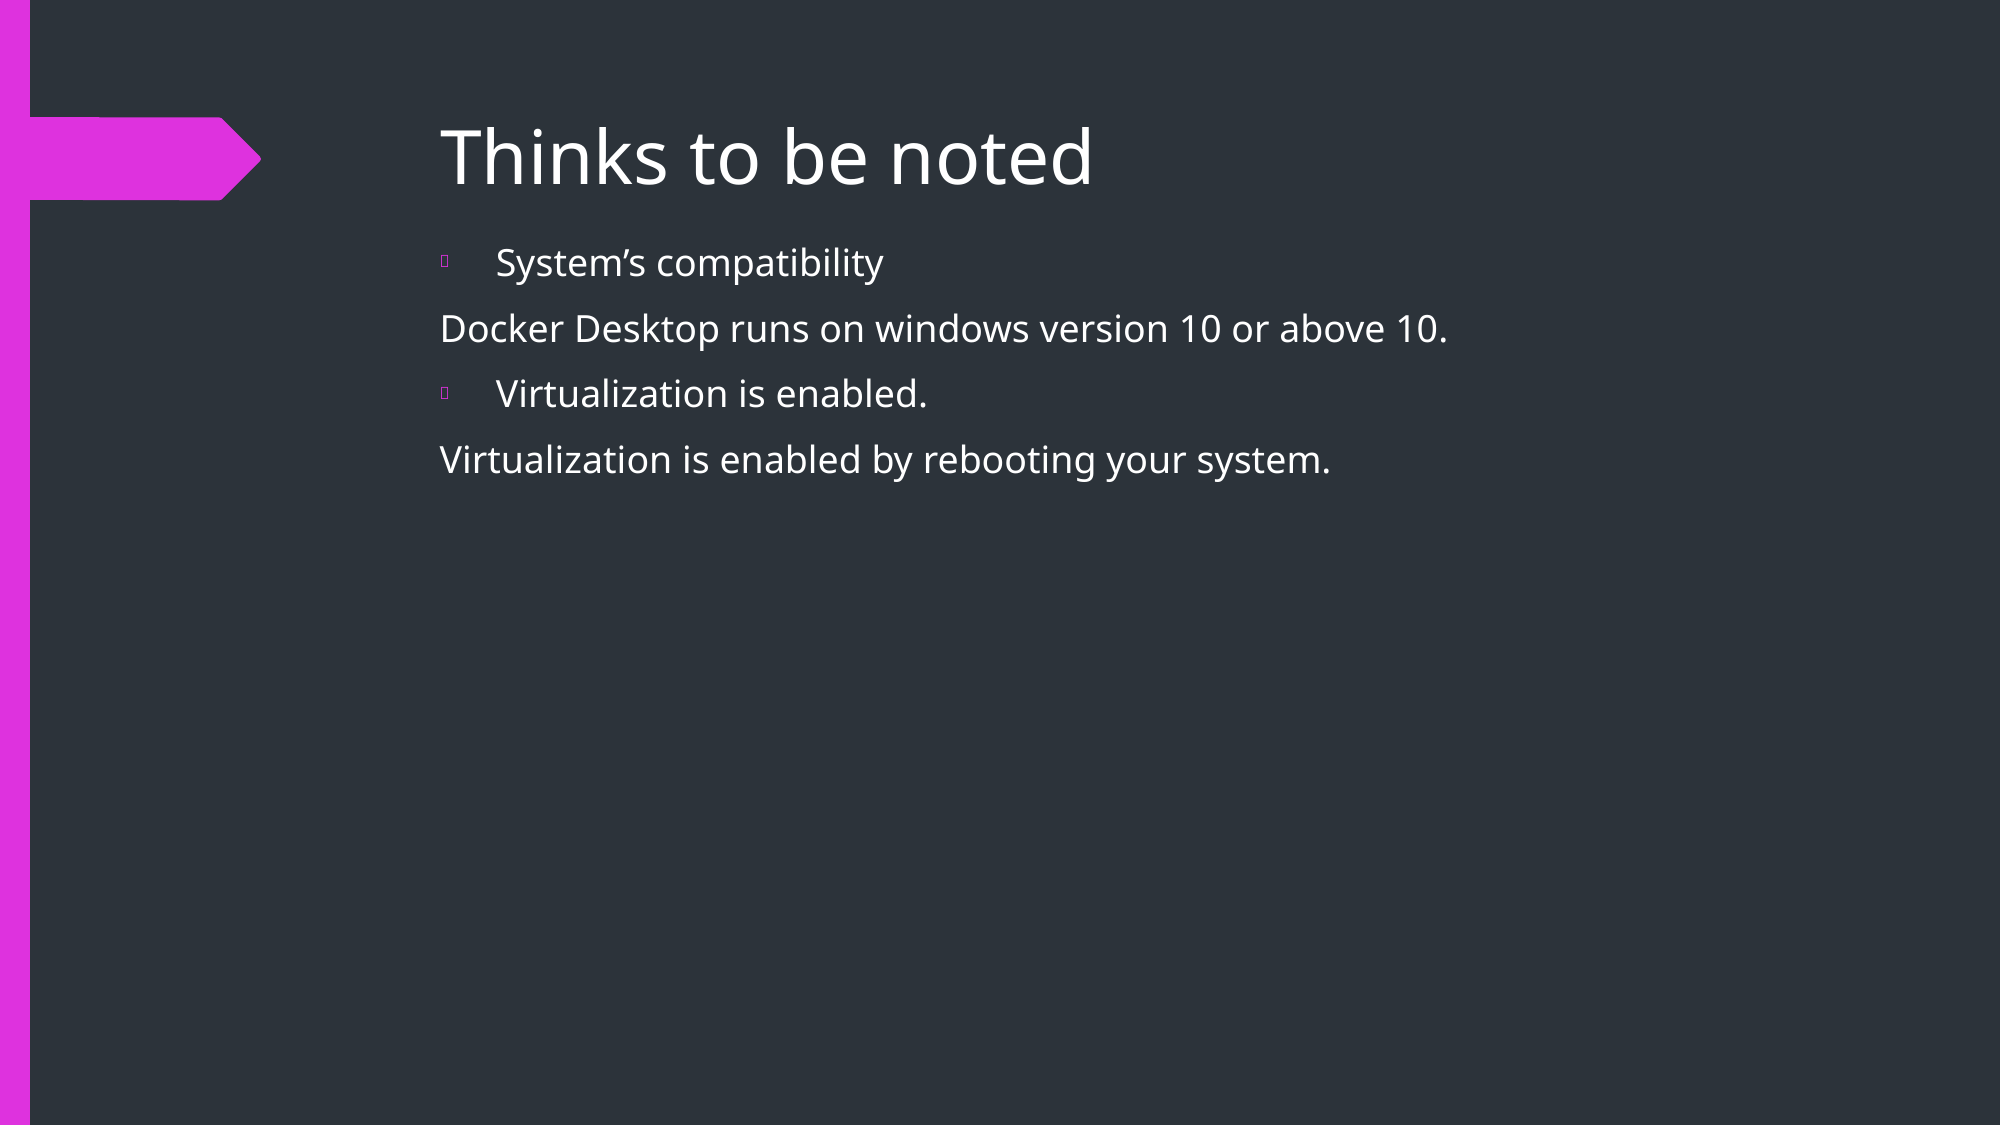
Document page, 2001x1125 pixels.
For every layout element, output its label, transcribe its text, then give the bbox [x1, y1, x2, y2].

title Thinks to be noted [425, 102, 1888, 231]
list System’s compatibility Docker Desktop runs on windows version 10 or above 10. Virtualization is enabled. Virtualization is enabled by rebooting your system. [424, 231, 1888, 970]
